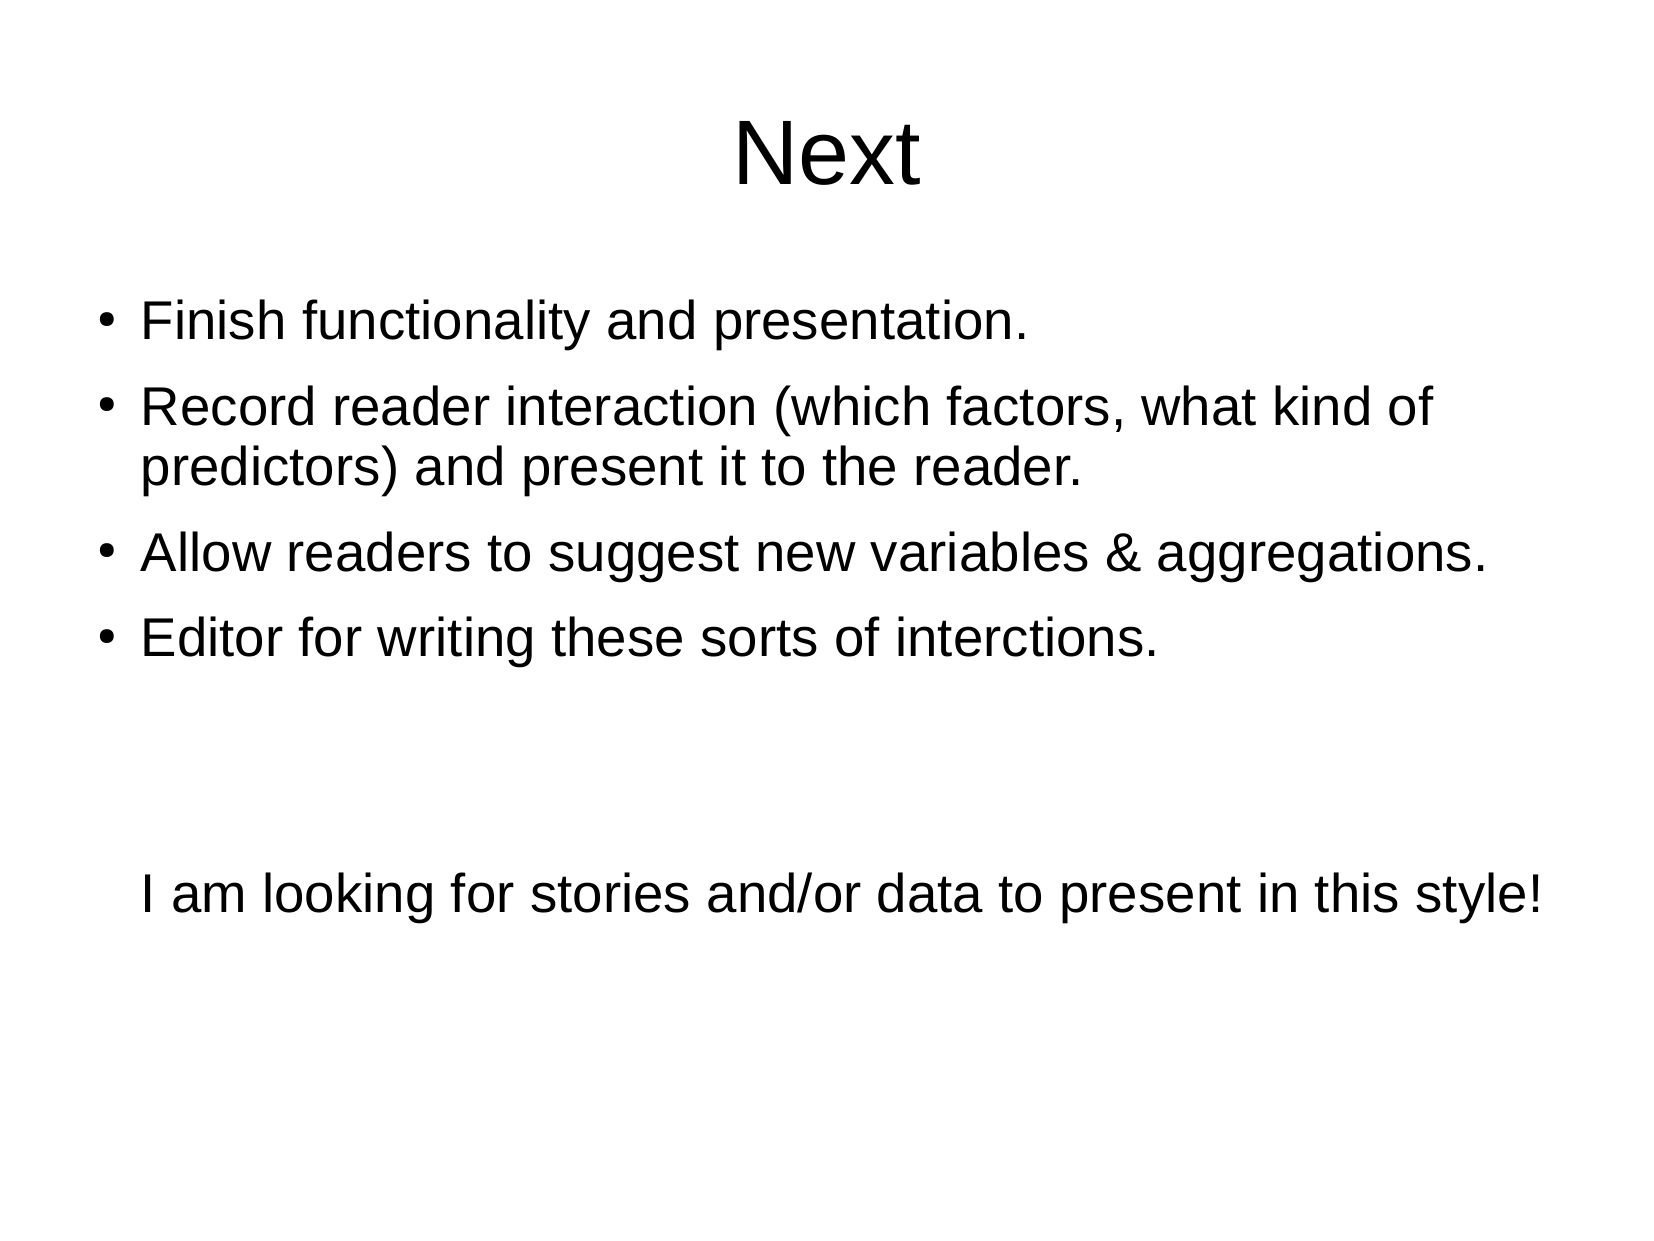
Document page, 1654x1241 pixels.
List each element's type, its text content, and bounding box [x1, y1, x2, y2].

list Finish functionality and presentation. Record reader interaction (which factors, what kind of predictors) and present it to the reader. Allow readers to suggest new variables & aggregations. Editor for writing these sorts of interctions. I am looking for stories and/or data to present in this style! [82, 290, 1571, 1010]
title Next [82, 49, 1571, 257]
